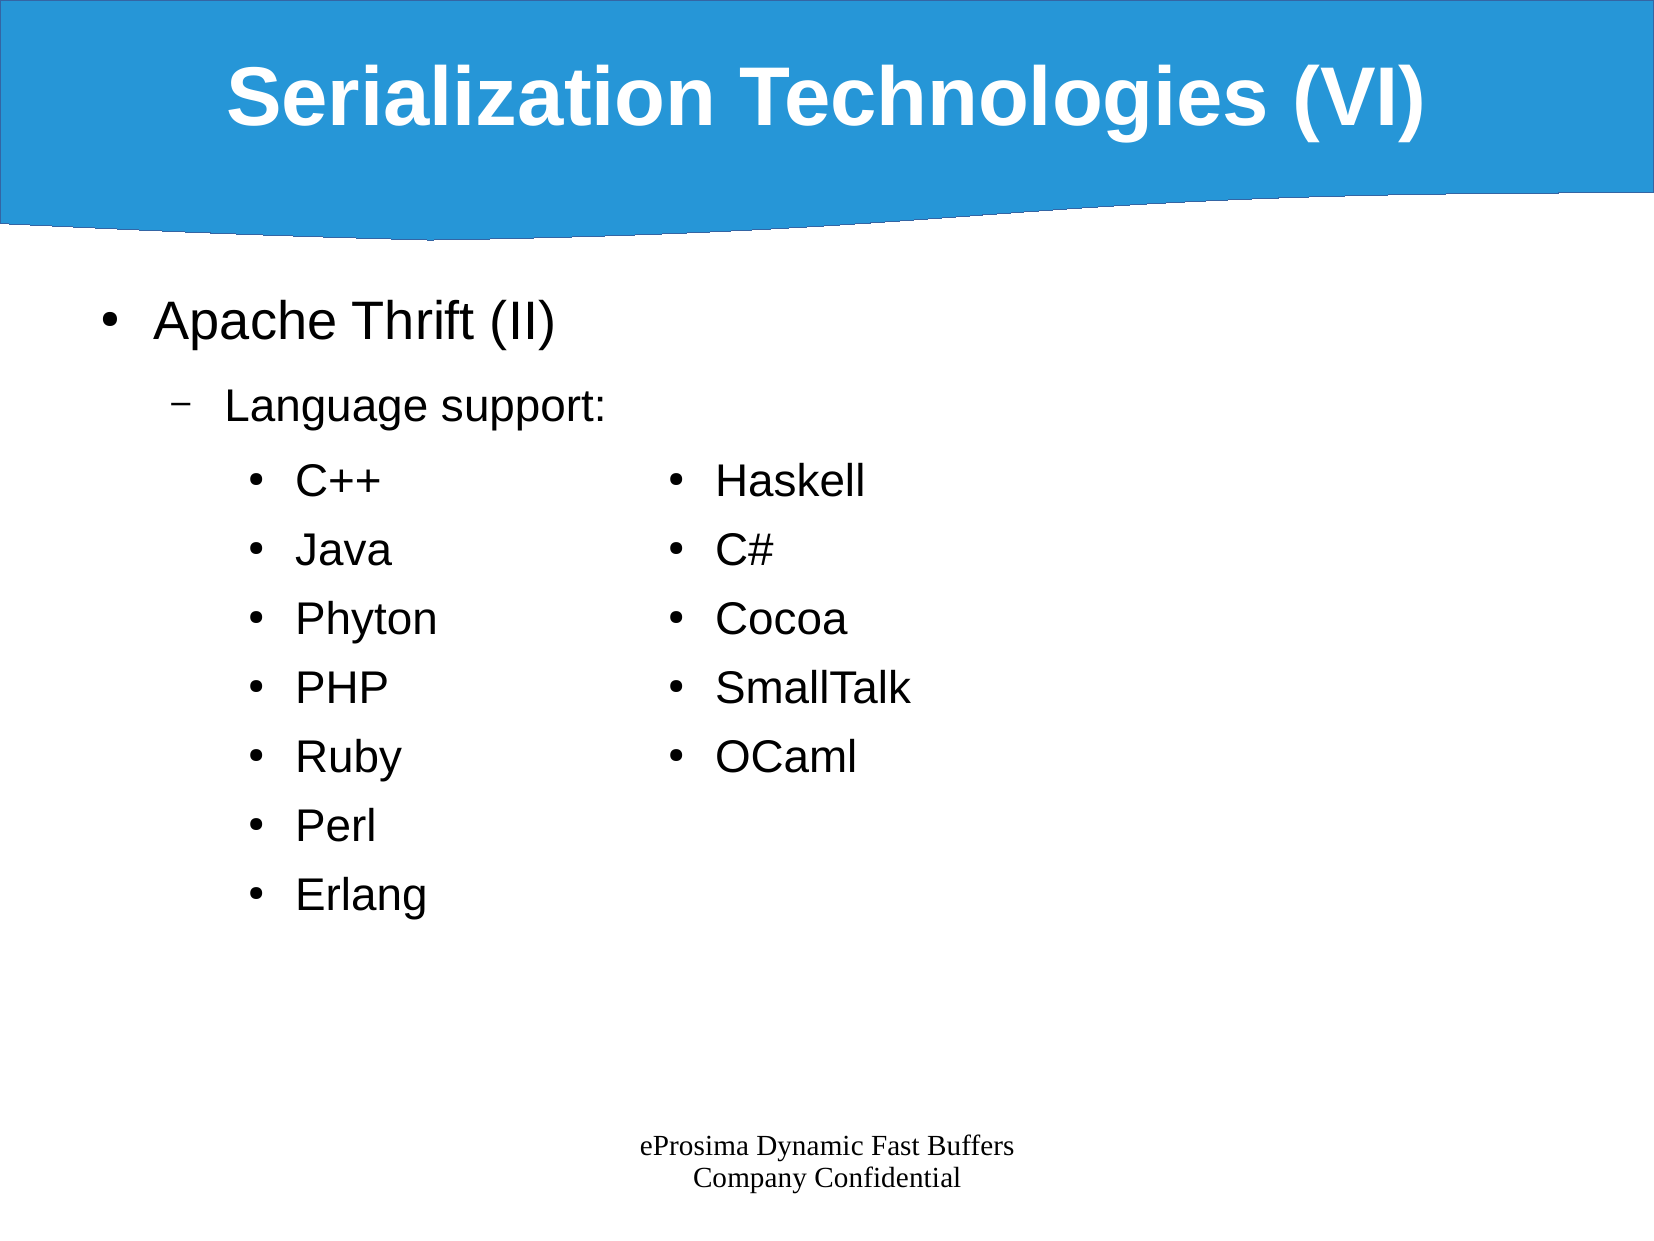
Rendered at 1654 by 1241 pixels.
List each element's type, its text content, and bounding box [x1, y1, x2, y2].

list Haskell C# Cocoa SmallTalk OCaml [502, 296, 1186, 1146]
list Apache Thrift (II) Language support: C++ Java Phyton PHP Ruby Perl Erlang [82, 290, 766, 1141]
text_box Serialization Technologies (VI) [0, 0, 1654, 241]
